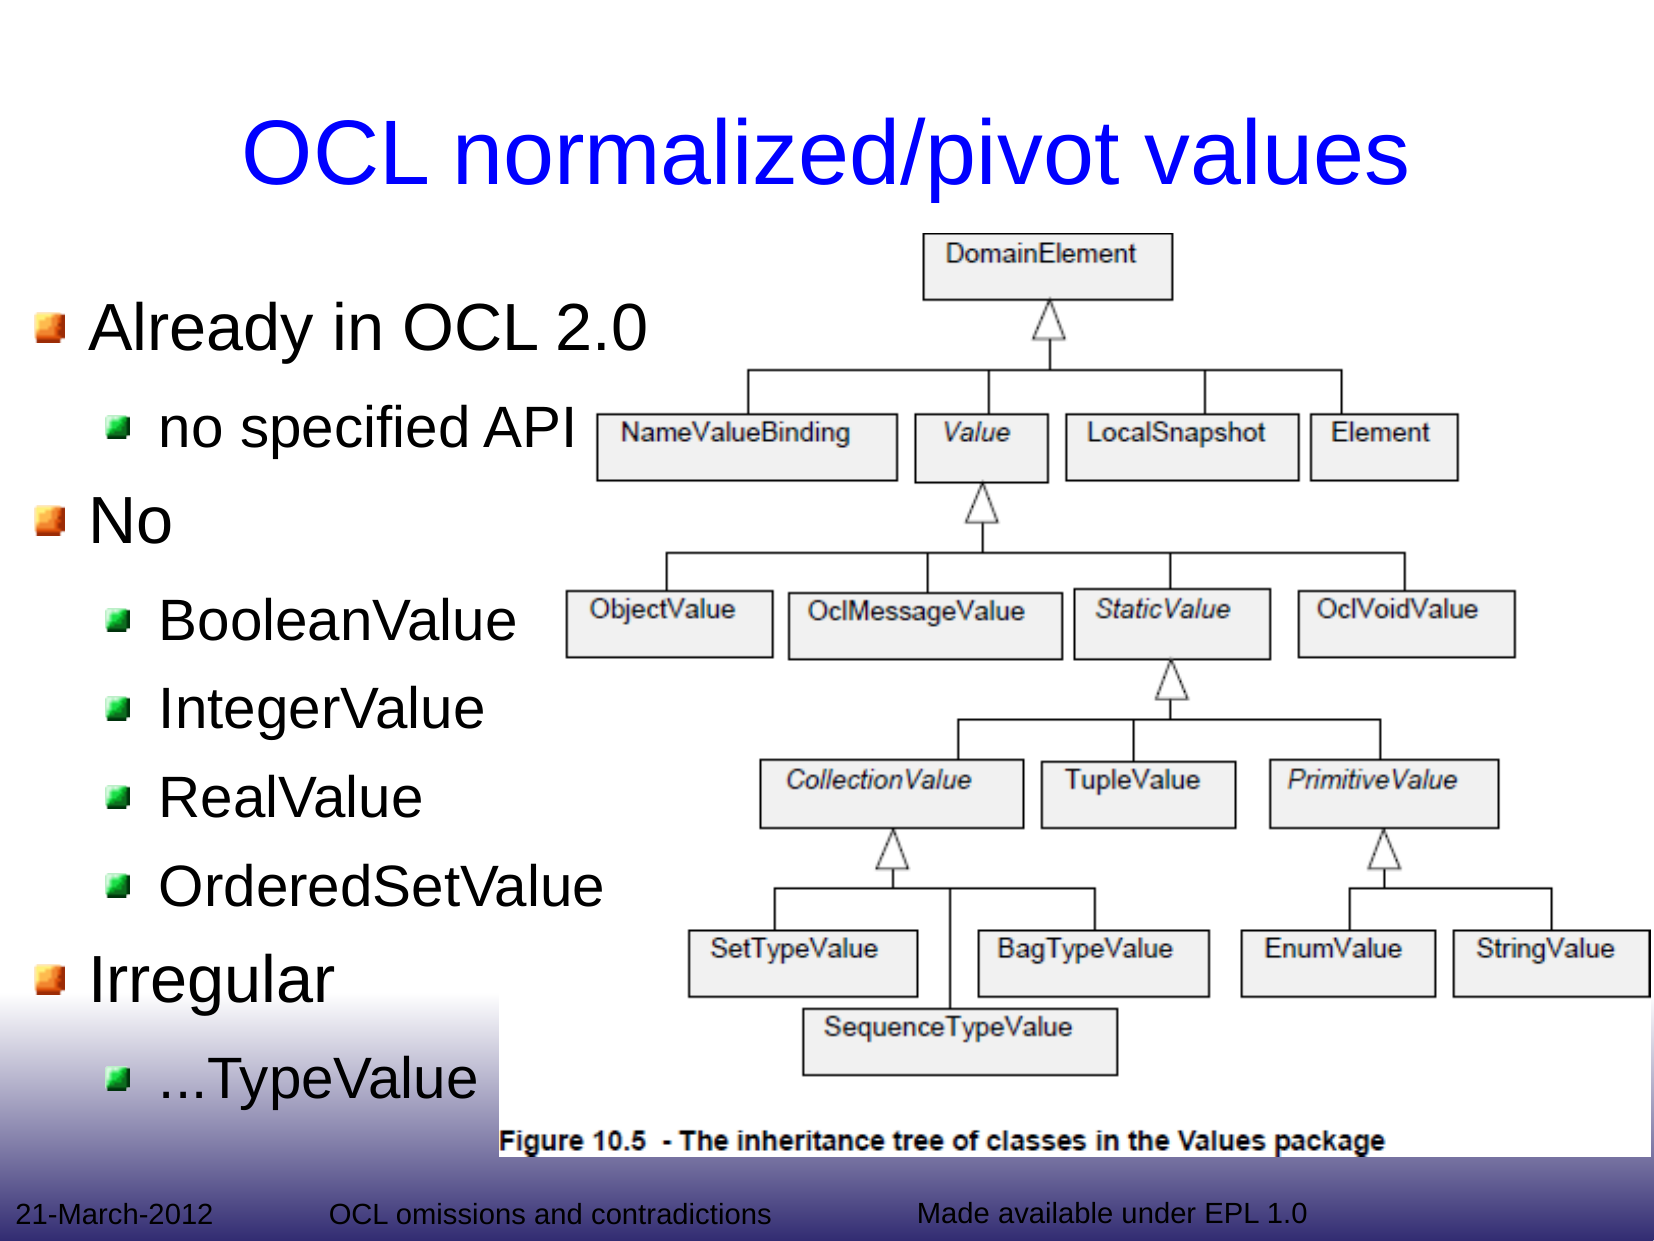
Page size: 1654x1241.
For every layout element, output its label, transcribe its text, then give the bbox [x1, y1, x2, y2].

picture [499, 233, 1651, 1157]
title OCL normalized/pivot values [82, 49, 1571, 257]
list Already in OCL 2.0 no specified API No BooleanValue IntegerValue RealValue OrderedSetValue Irregular ...TypeValue [17, 290, 1571, 1110]
